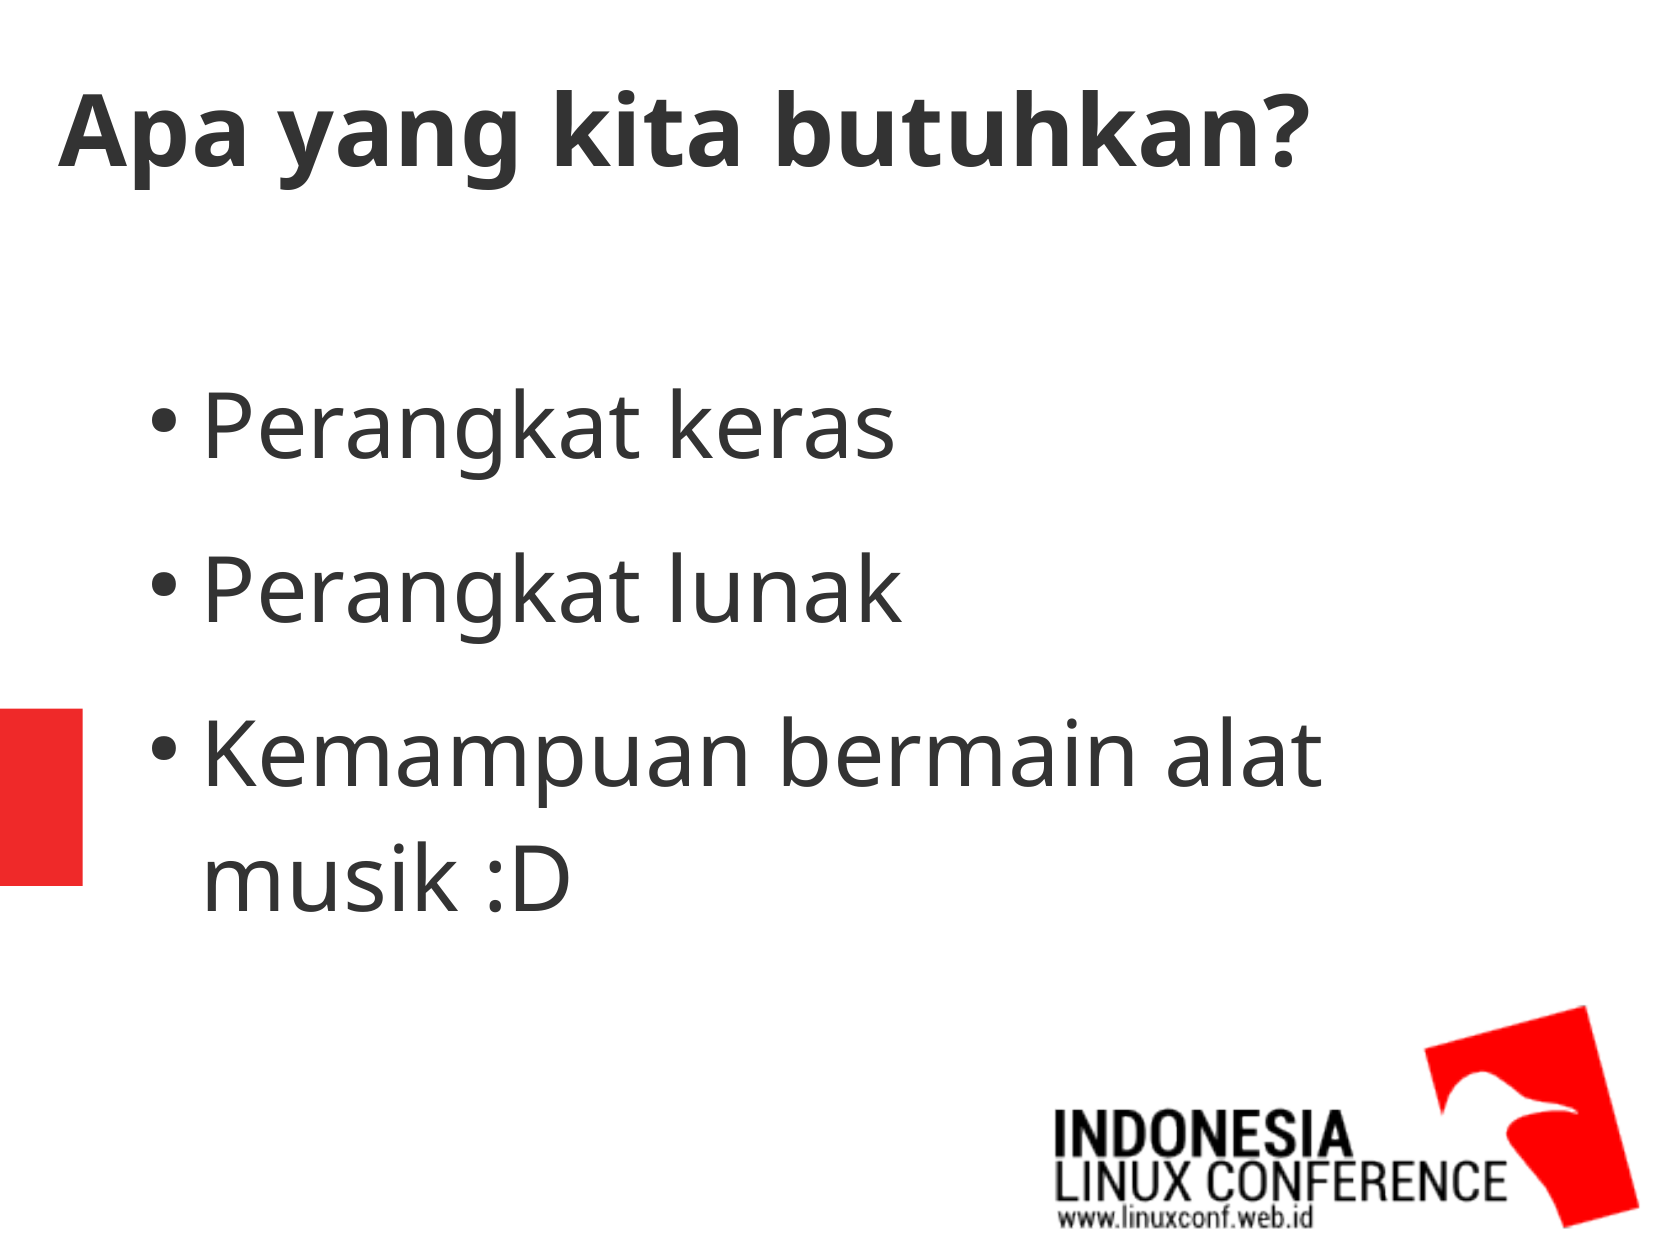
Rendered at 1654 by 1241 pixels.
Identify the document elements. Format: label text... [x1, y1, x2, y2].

list Perangkat keras Perangkat lunak Kemampuan bermain alat musik :D [129, 360, 1536, 1080]
title Apa yang kita butuhkan? [59, 56, 1595, 200]
picture [1039, 994, 1654, 1241]
